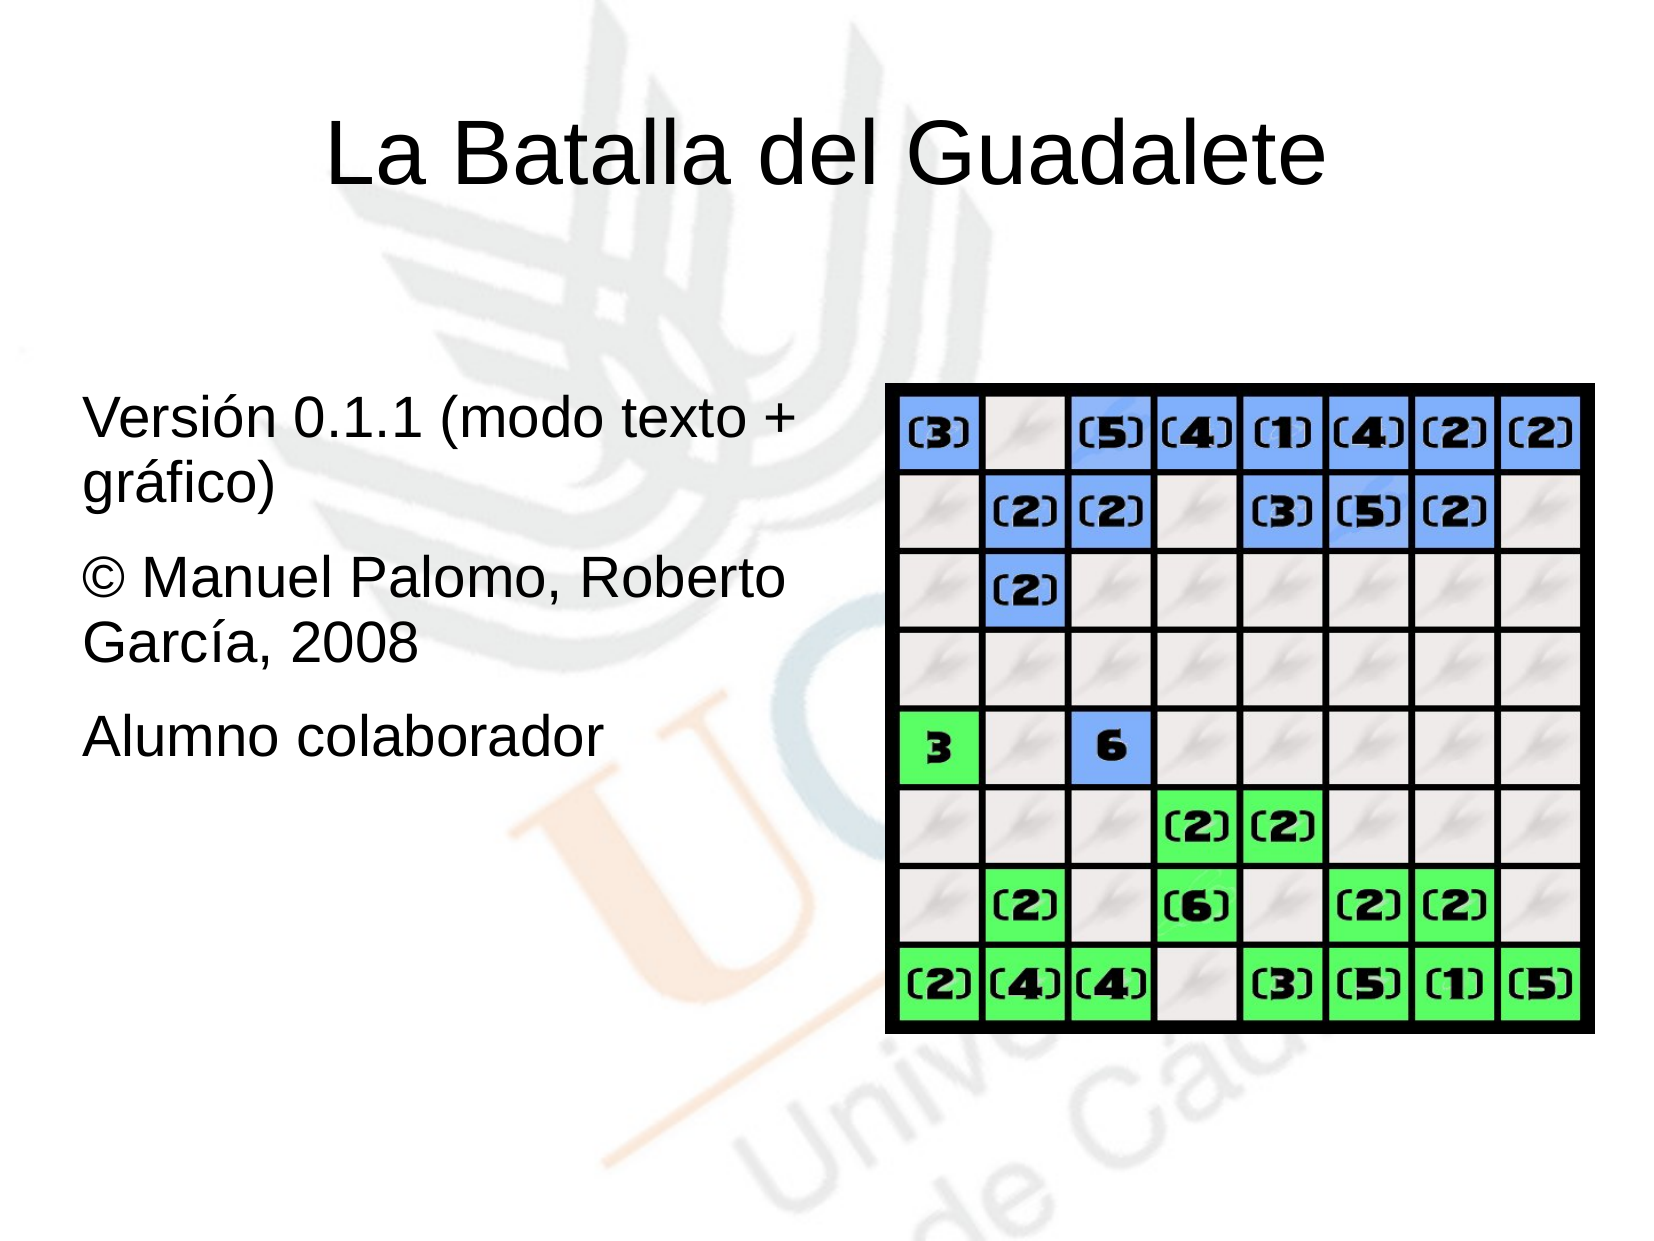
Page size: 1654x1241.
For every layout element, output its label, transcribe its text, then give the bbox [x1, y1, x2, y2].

picture [0, 0, 1654, 1241]
list Versión 0.1.1 (modo texto + gráfico) © Manuel Palomo, Roberto García, 2008 Alumno colaborador [82, 290, 809, 1109]
title La Batalla del Guadalete [82, 49, 1571, 257]
